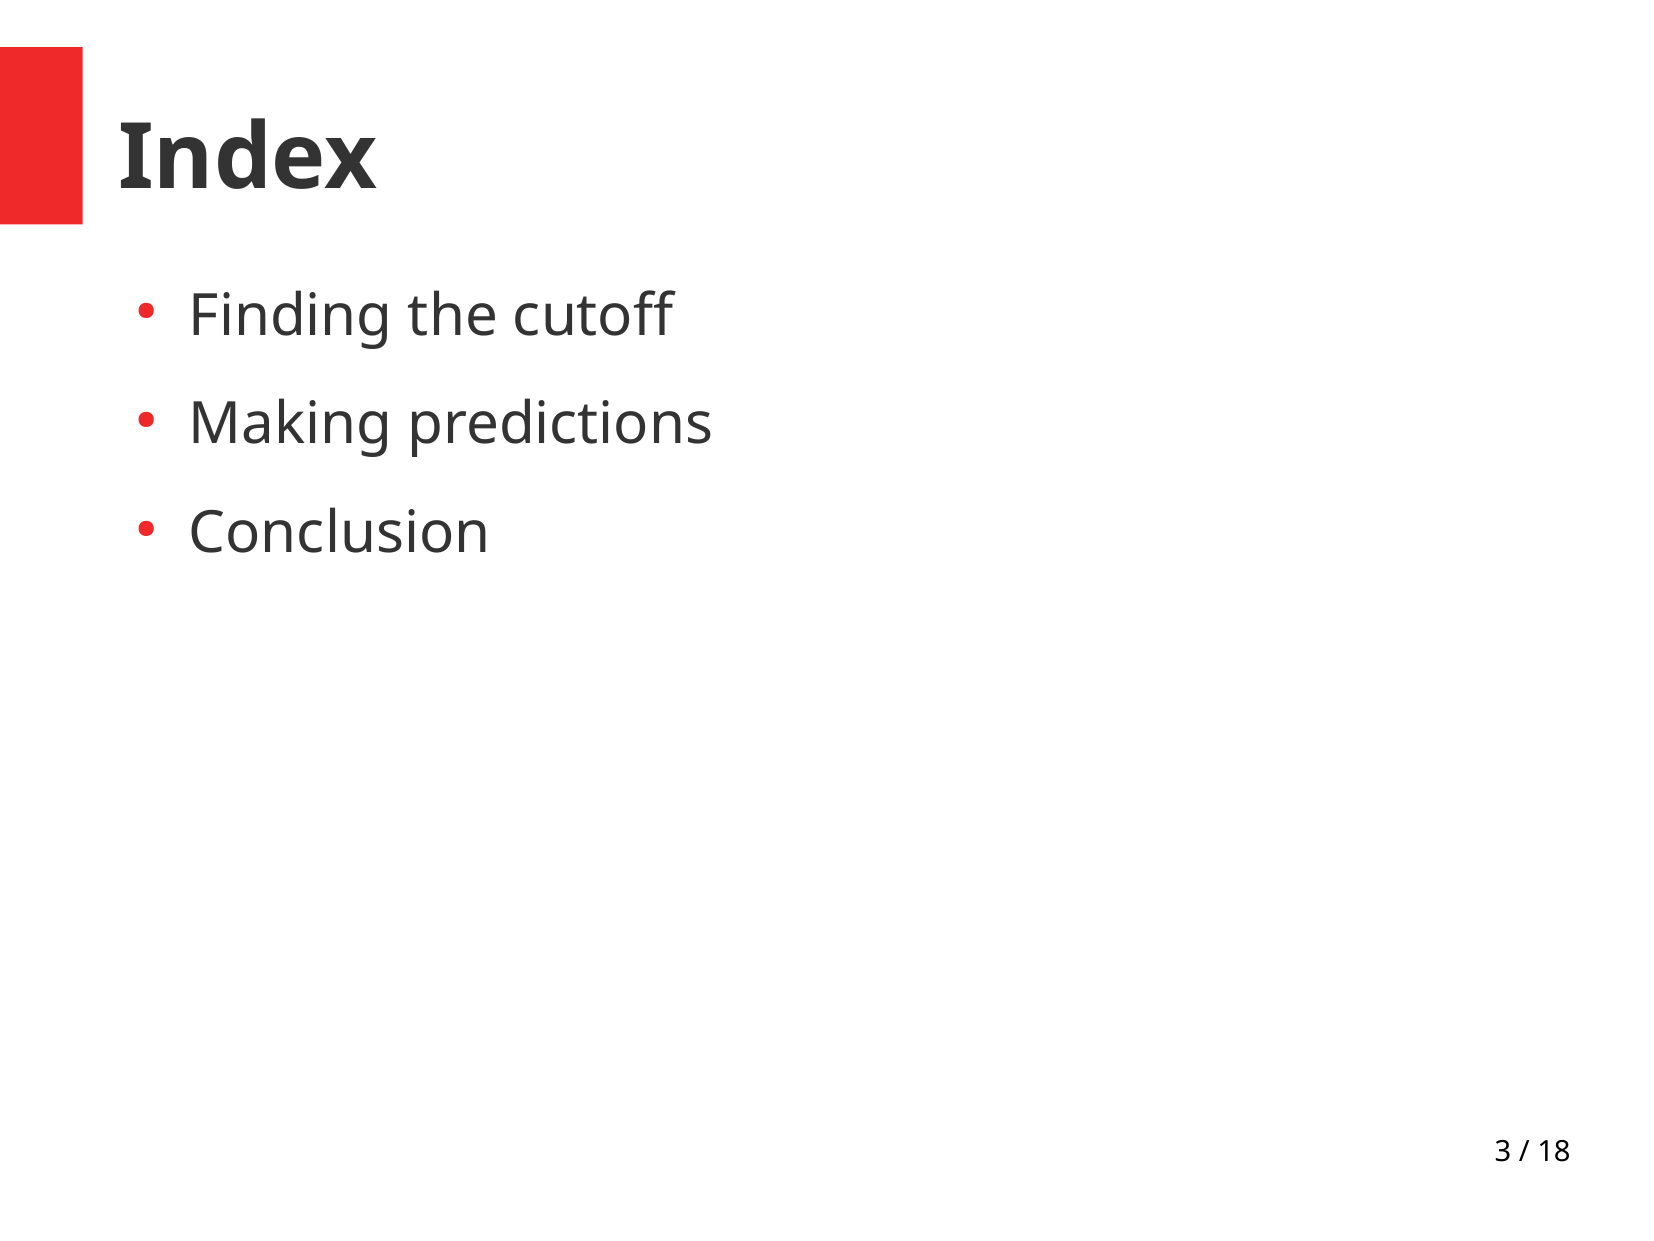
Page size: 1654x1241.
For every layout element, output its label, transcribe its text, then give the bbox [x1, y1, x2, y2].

list Finding the cutoff Making predictions Conclusion [118, 272, 1536, 993]
title Index [118, 49, 1571, 257]
